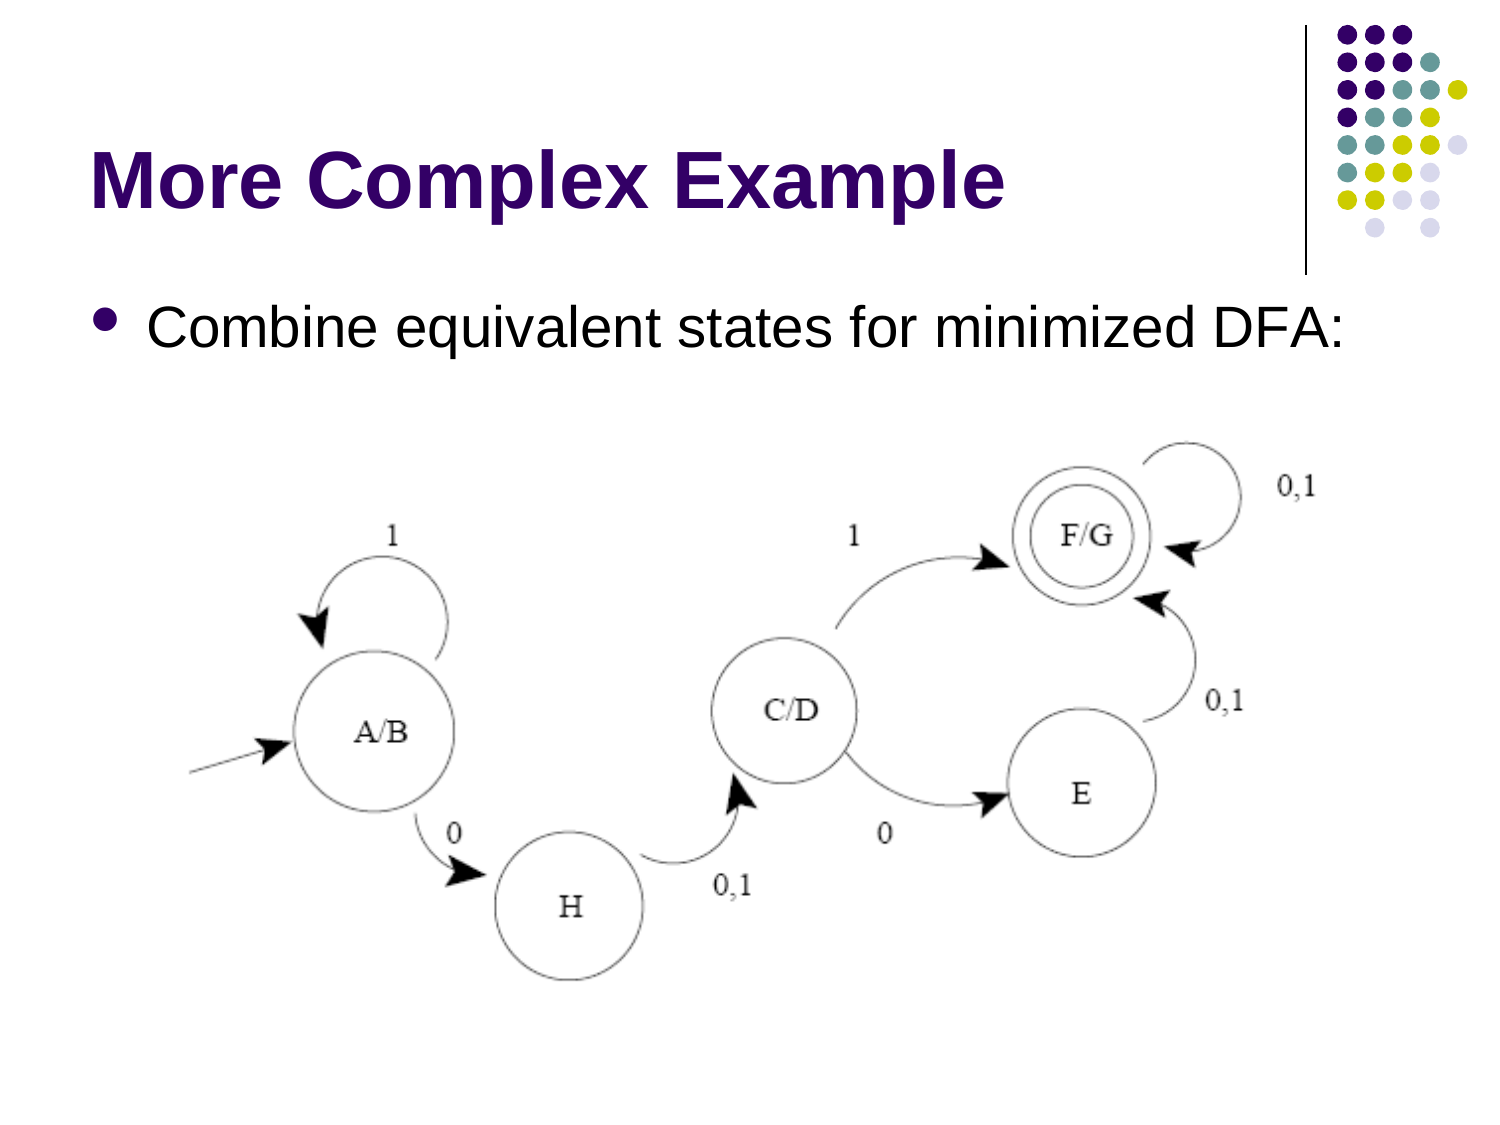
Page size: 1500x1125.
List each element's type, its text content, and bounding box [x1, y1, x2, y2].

list Combine equivalent states for minimized DFA: [75, 282, 1426, 1006]
title More Complex Example [74, 20, 1313, 233]
picture [150, 437, 1401, 1009]
